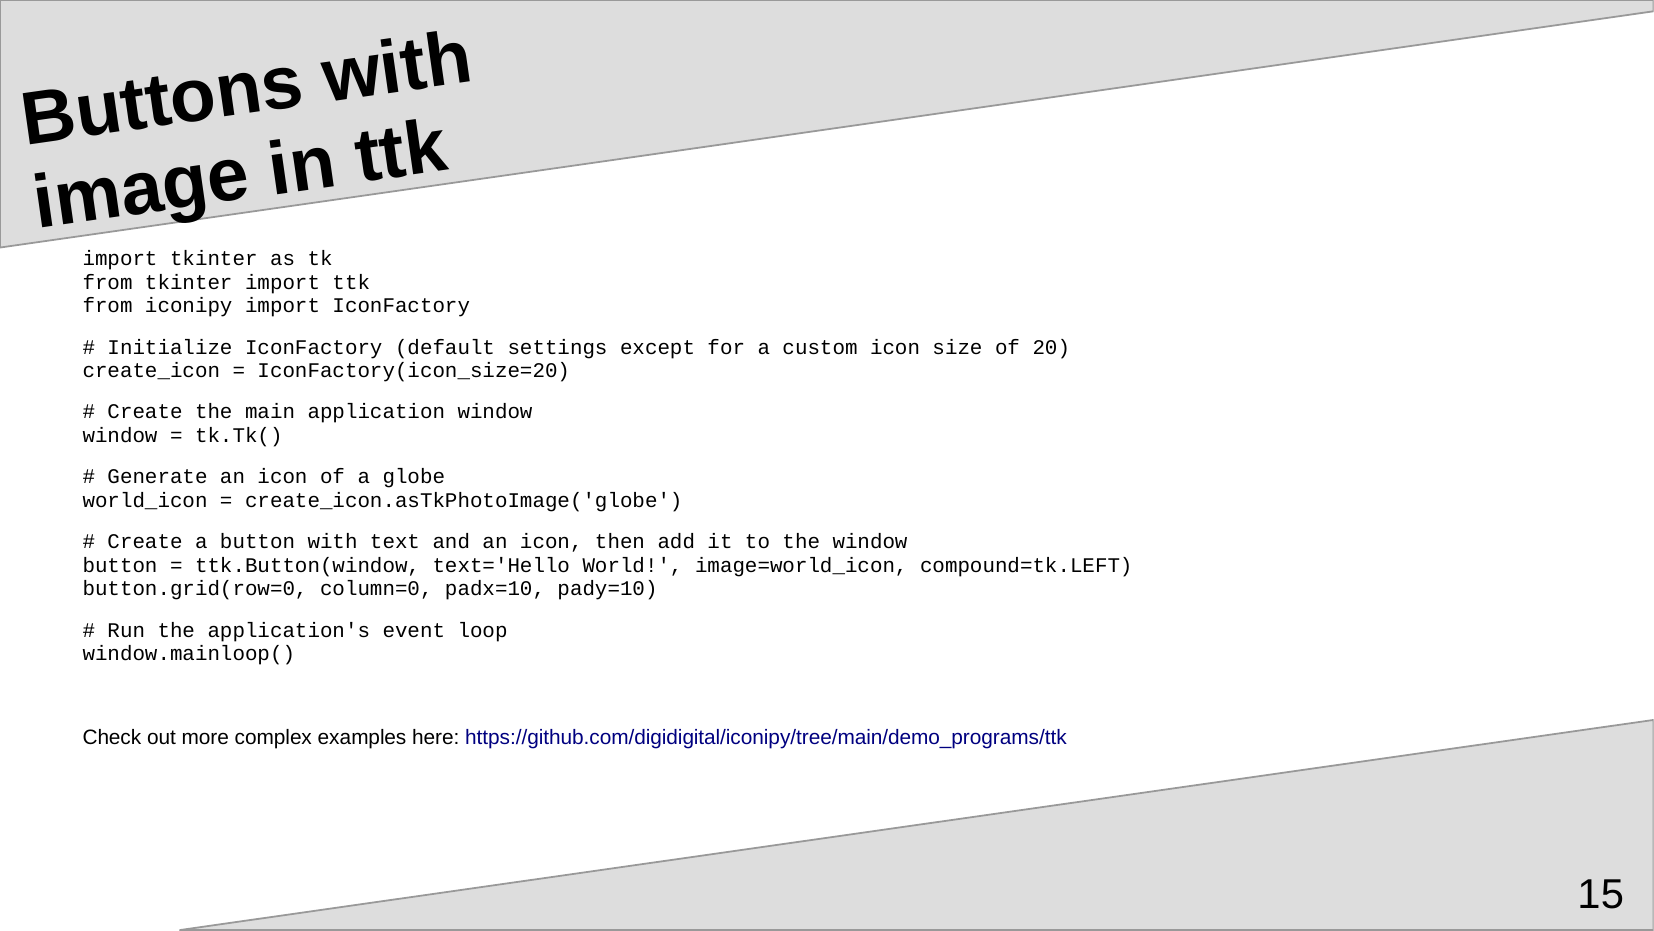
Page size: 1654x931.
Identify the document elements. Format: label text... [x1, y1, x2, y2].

list import tkinter as tk from tkinter import ttk from iconipy import IconFactory # Initialize IconFactory (default settings except for a custom icon size of 20) create_icon = IconFactory(icon_size=20) # Create the main application window window = tk.Tk() # Generate an icon of a globe world_icon = create_icon.asTkPhotoImage('globe') # Create a button with text and an icon, then add it to the window button = ttk.Button(window, text='Hello World!', image=world_icon, compound=tk.LEFT) button.grid(row=0, column=0, padx=10, pady=10) # Run the application's event loop window.mainloop() Check out more complex examples here: https://github.com/digidigital/iconipy/tree/main/demo_programs/ttk [82, 248, 1538, 789]
title Buttons with image in ttk [16, 0, 1502, 245]
